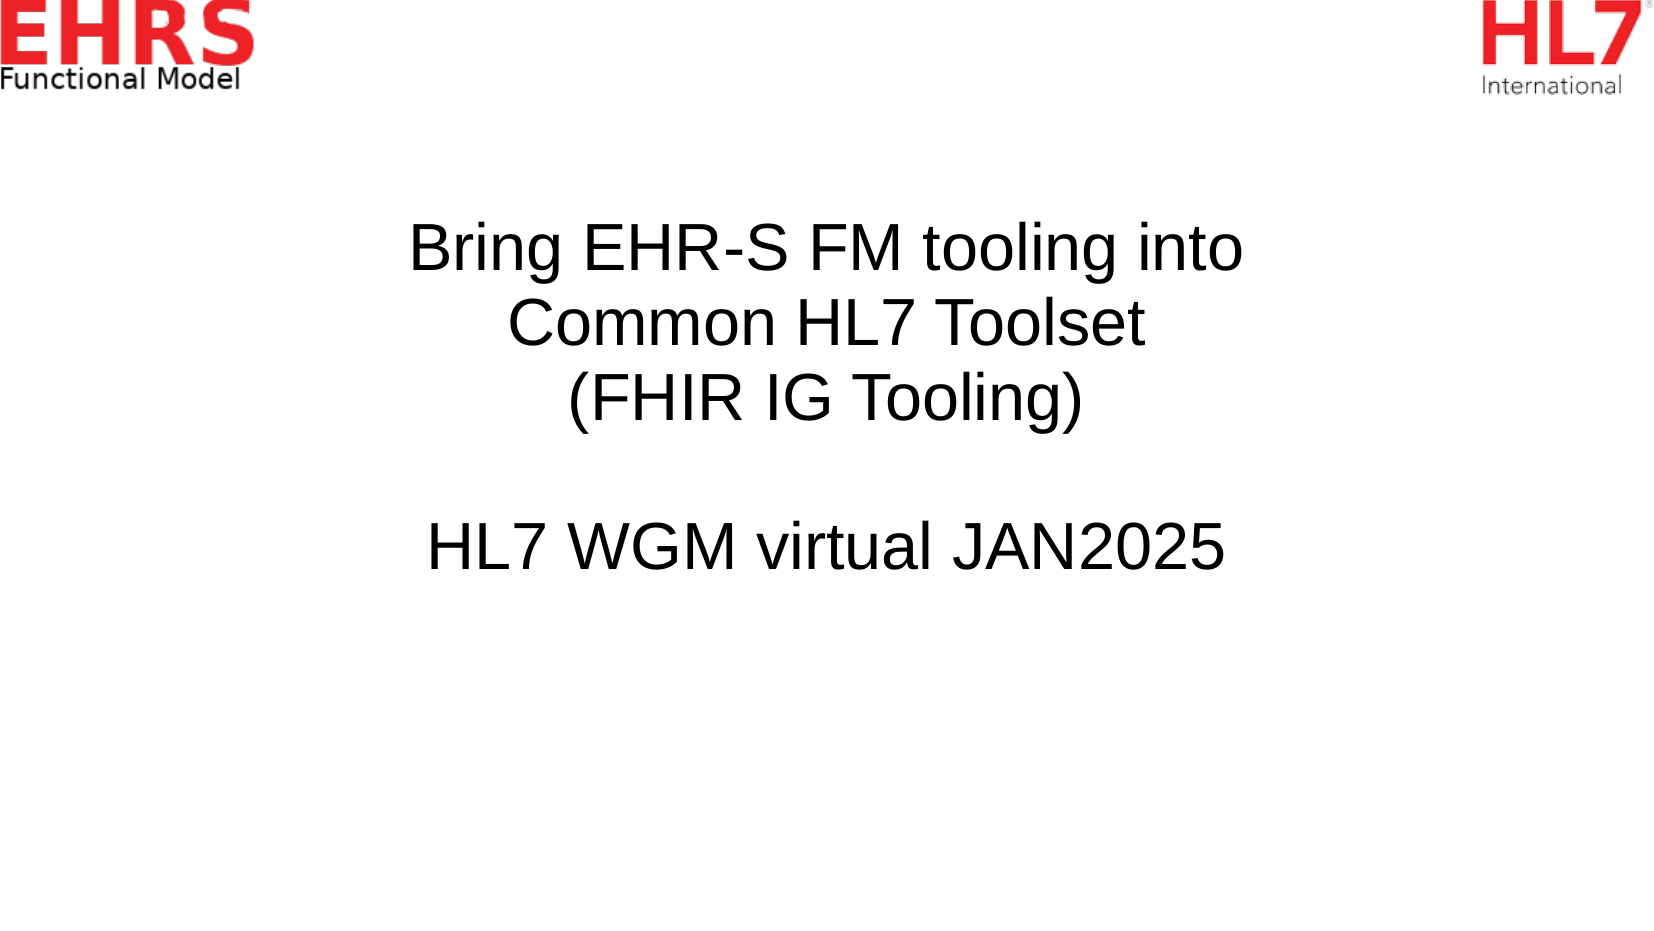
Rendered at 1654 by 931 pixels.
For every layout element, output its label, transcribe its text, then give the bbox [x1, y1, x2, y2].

picture [0, 0, 255, 95]
subtitle Bring EHR-S FM tooling into Common HL7 Toolset (FHIR IG Tooling) HL7 WGM virtual JAN2025 [82, 37, 1571, 757]
picture [1482, 0, 1654, 95]
